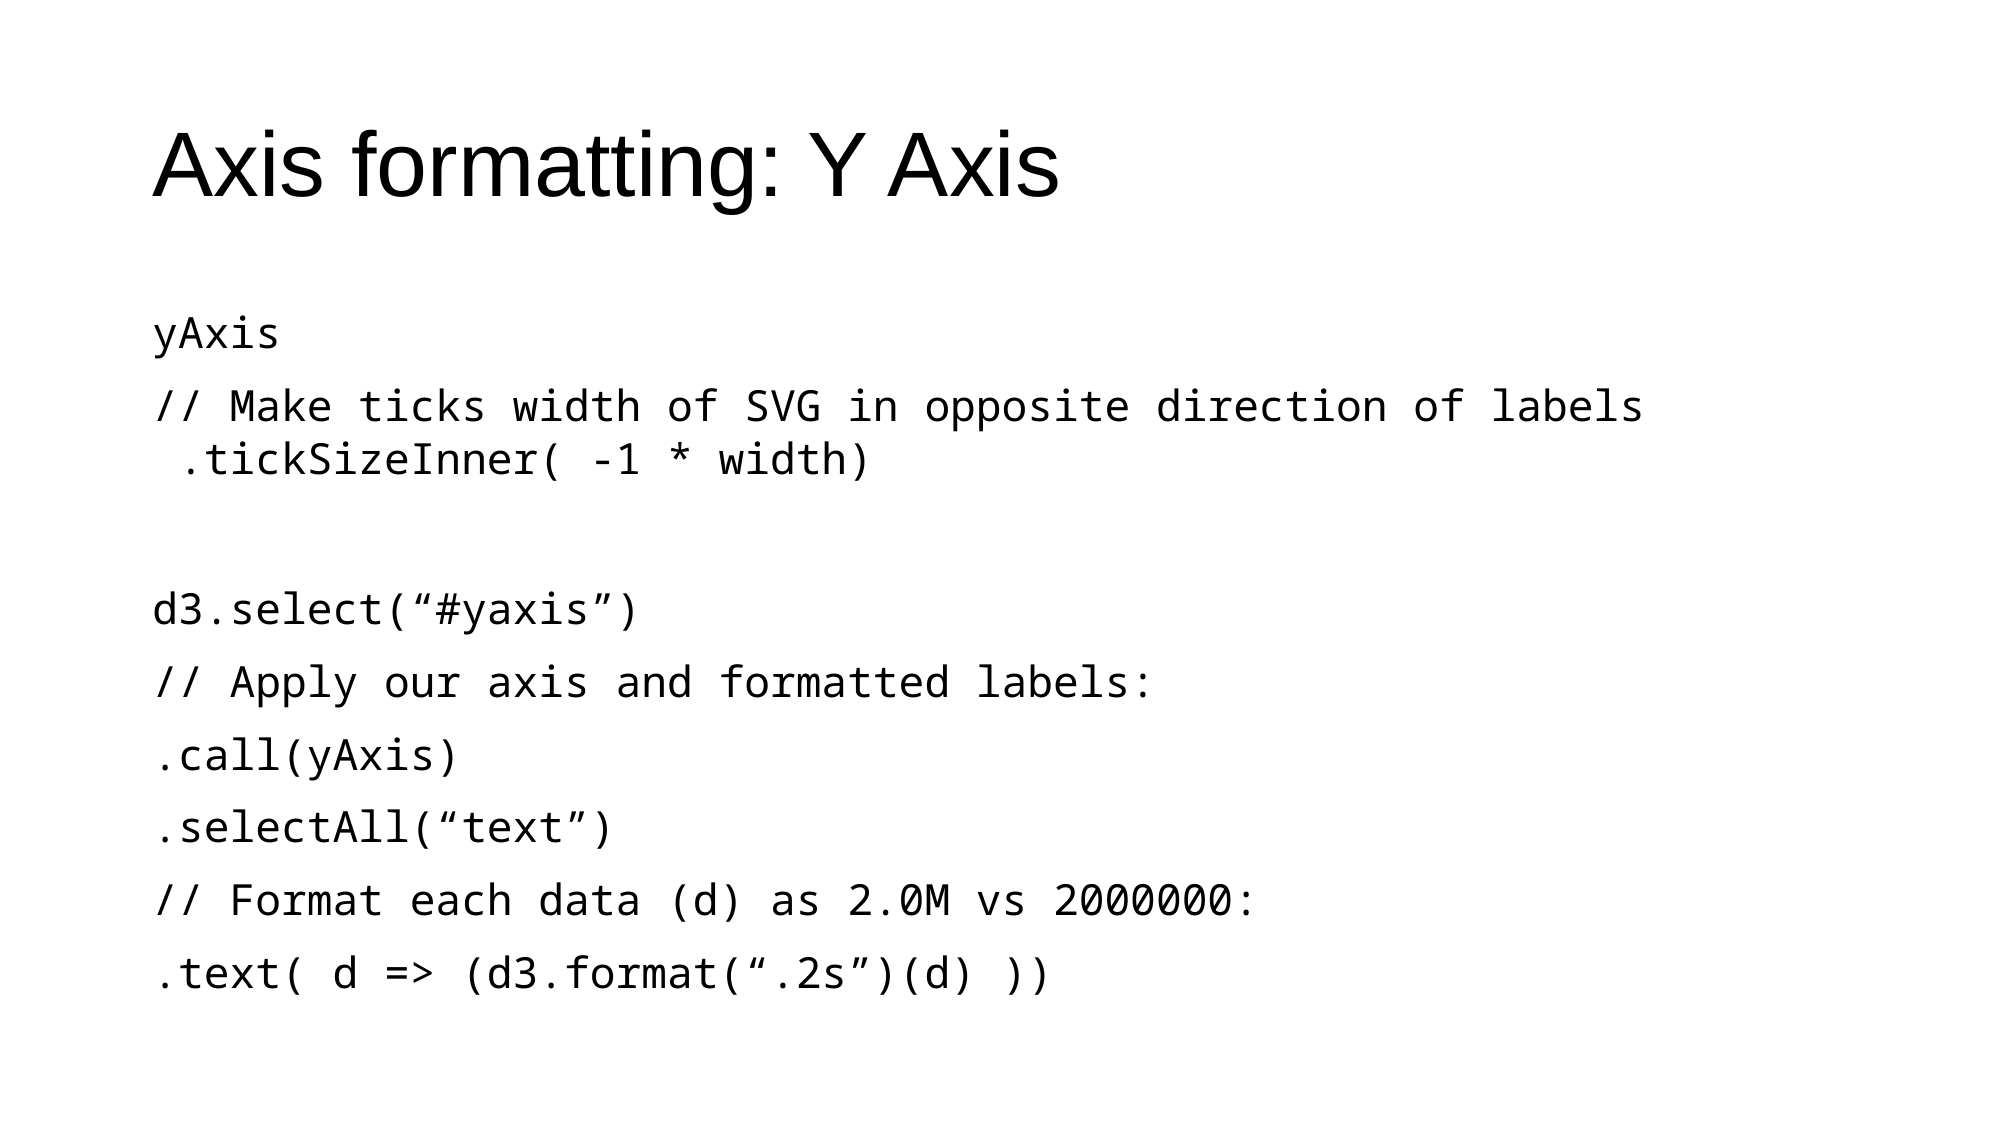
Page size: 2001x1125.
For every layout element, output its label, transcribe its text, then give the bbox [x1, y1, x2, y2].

title Axis formatting: Y Axis [137, 59, 1863, 278]
list yAxis // Make ticks width of SVG in opposite direction of labels .tickSizeInner( -1 * width) d3.select(“#yaxis”) // Apply our axis and formatted labels: .call(yAxis) .selectAll(“text”) // Format each data (d) as 2.0M vs 2000000: .text( d => (d3.format(“.2s”)(d) )) [137, 299, 1863, 1014]
